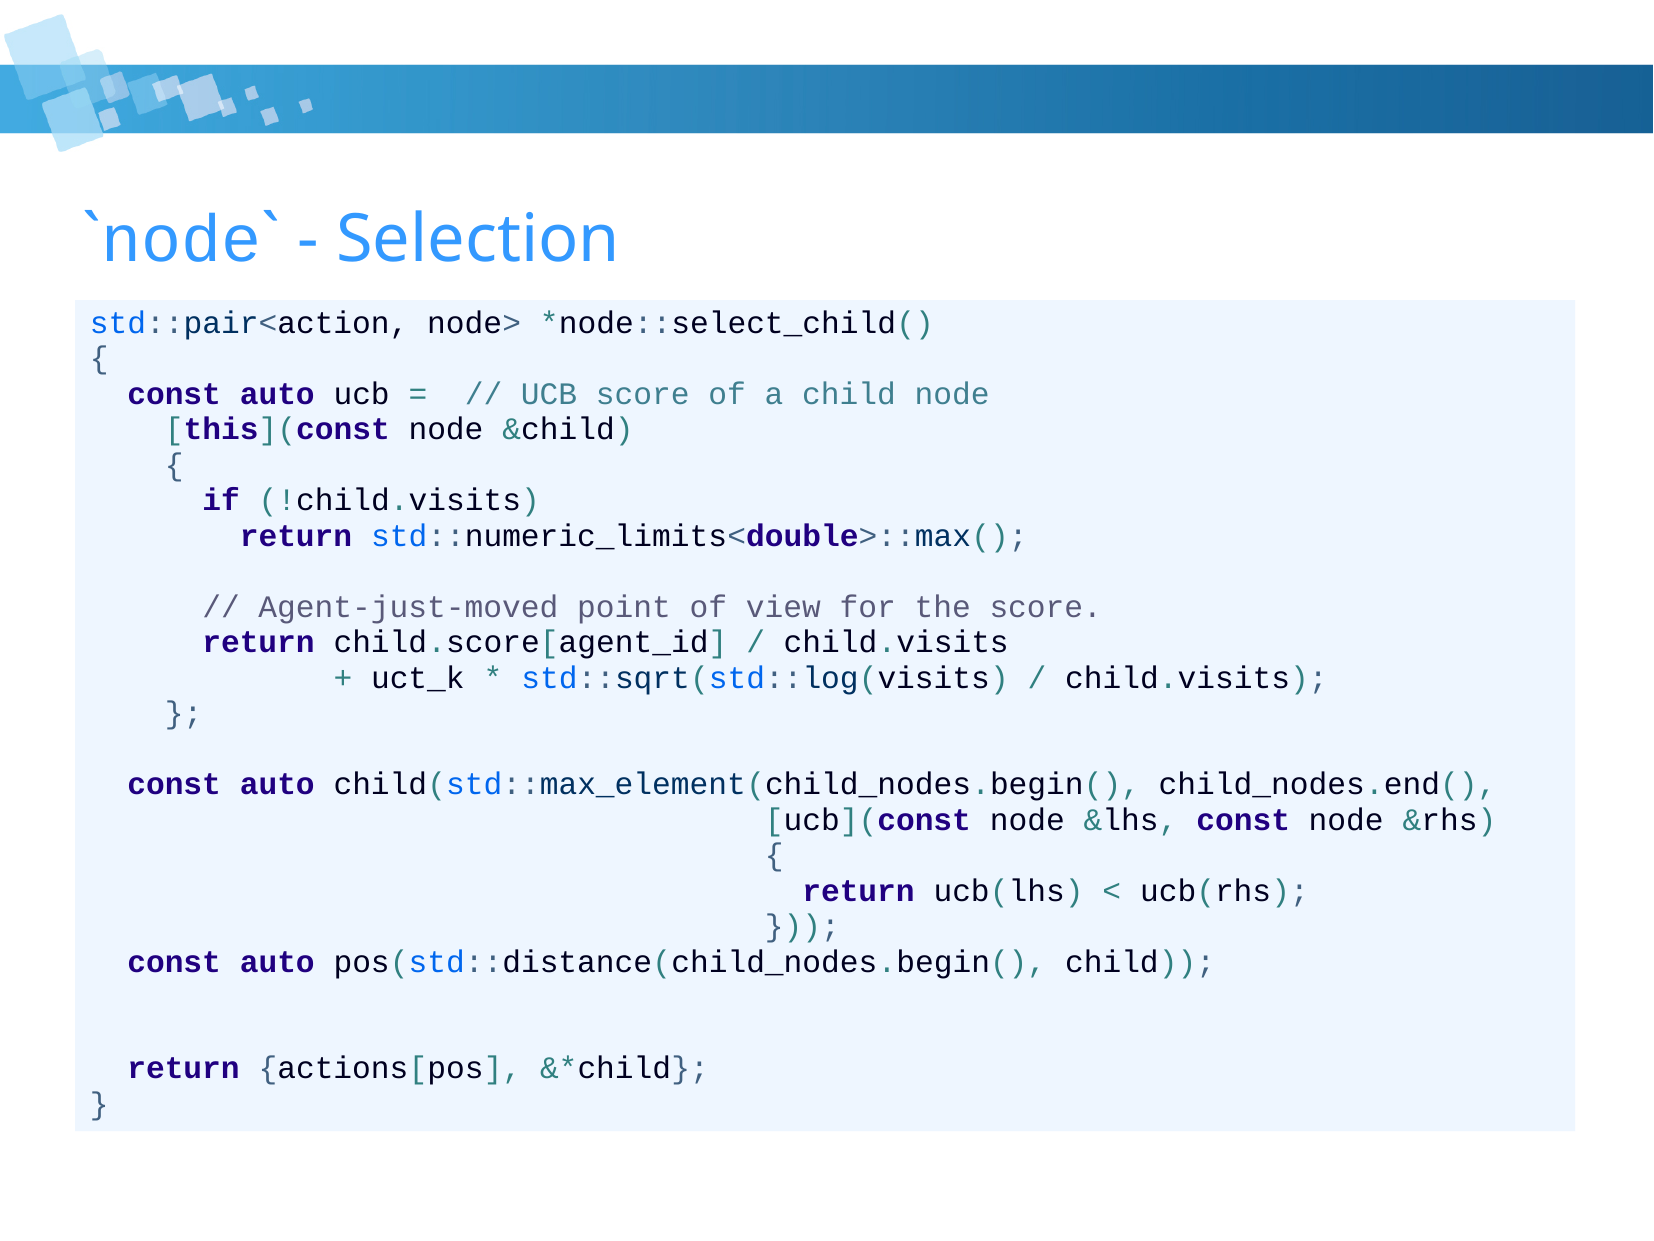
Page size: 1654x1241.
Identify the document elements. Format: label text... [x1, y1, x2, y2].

text_box std::pair<action, node> *node::select_child() { const auto ucb = // UCB score of a child node [this](const node &child) { if (!child.visits) return std::numeric_limits<double>::max(); // Agent-just-moved point of view for the score. return child.score[agent_id] / child.visits + uct_k * std::sqrt(std::log(visits) / child.visits); }; const auto child(std::max_element(child_nodes.begin(), child_nodes.end(), [ucb](const node &lhs, const node &rhs) { return ucb(lhs) < ucb(rhs); })); const auto pos(std::distance(child_nodes.begin(), child)); return {actions[pos], &*child}; } [75, 300, 1576, 1132]
title `node` - Selection [82, 132, 1571, 300]
picture [0, 0, 1653, 1238]
